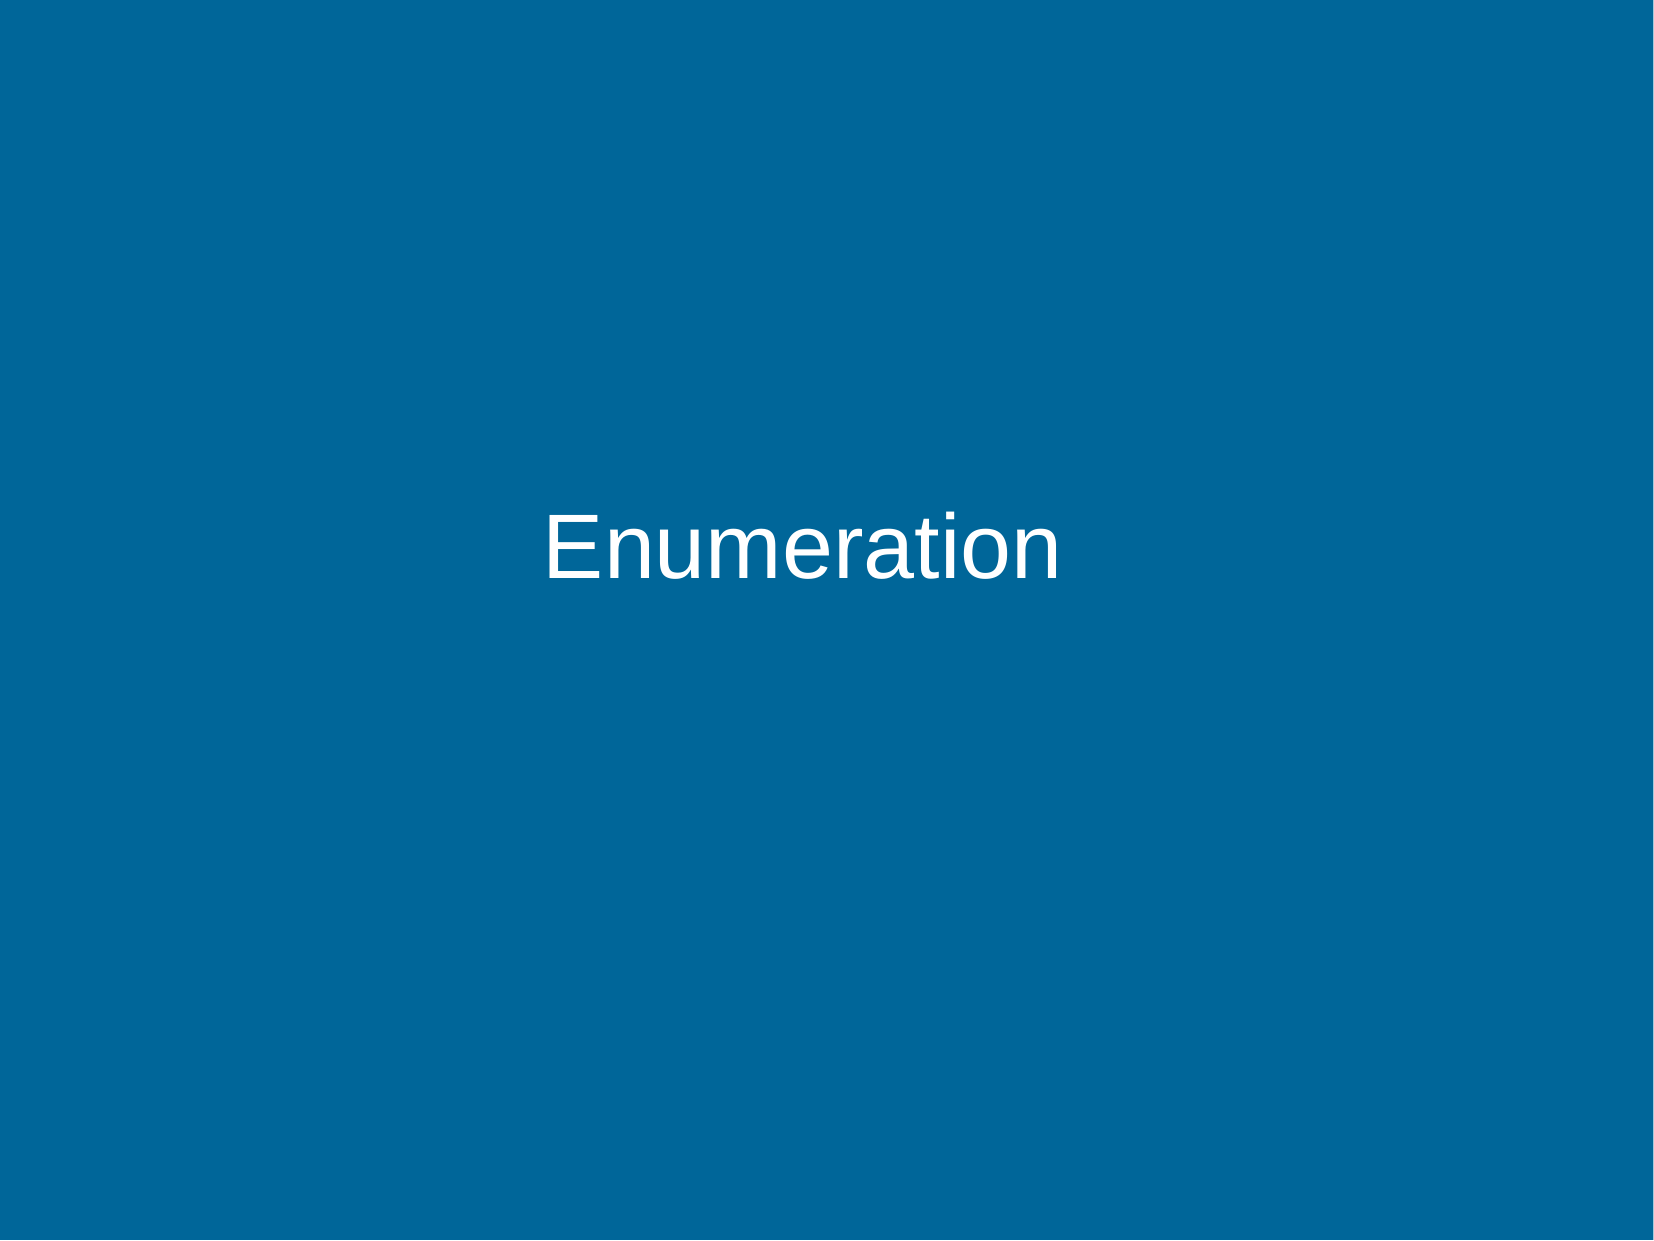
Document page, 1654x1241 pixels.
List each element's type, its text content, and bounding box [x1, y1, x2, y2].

title Enumeration [59, 442, 1548, 650]
